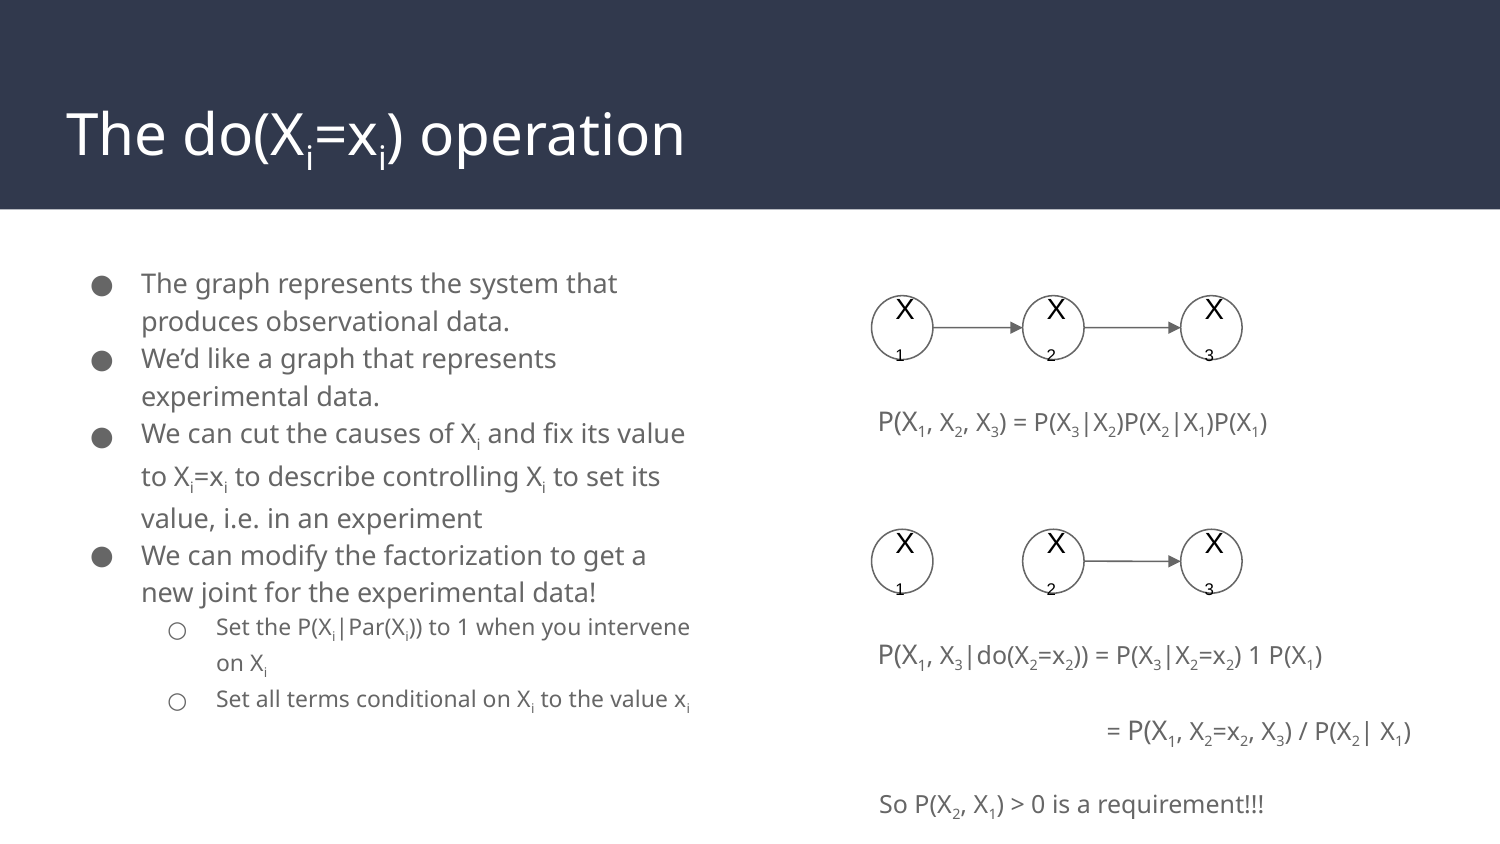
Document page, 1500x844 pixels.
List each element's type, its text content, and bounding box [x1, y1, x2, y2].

list The graph represents the system that produces observational data. We’d like a graph that represents experimental data. We can cut the causes of Xi and fix its value to Xi=xi to describe controlling Xi to set its value, i.e. in an experiment We can modify the factorization to get a new joint for the experimental data! Set the P(Xi|Par(Xi)) to 1 when you intervene on Xi Set all terms conditional on Xi to the value xi [51, 247, 708, 752]
text_box X3 [1180, 295, 1243, 360]
text_box X2 [1022, 295, 1084, 360]
text_box X1 [871, 529, 933, 594]
title The do(Xi=xi) operation [51, 82, 1449, 185]
text_box X1 [871, 295, 933, 360]
list P(X1, X2, X3) = P(X3|X2)P(X2|X1)P(X1) [792, 247, 1449, 480]
list P(X1, X3|do(X2=x2)) = P(X3|X2=x2) 1 P(X1) = P(X1, X2=x2, X3) / P(X2| X1) So P(X2, X1) > 0 is a requirement!!! [792, 480, 1449, 844]
text_box X3 [1180, 529, 1243, 594]
text_box X2 [1022, 529, 1085, 594]
